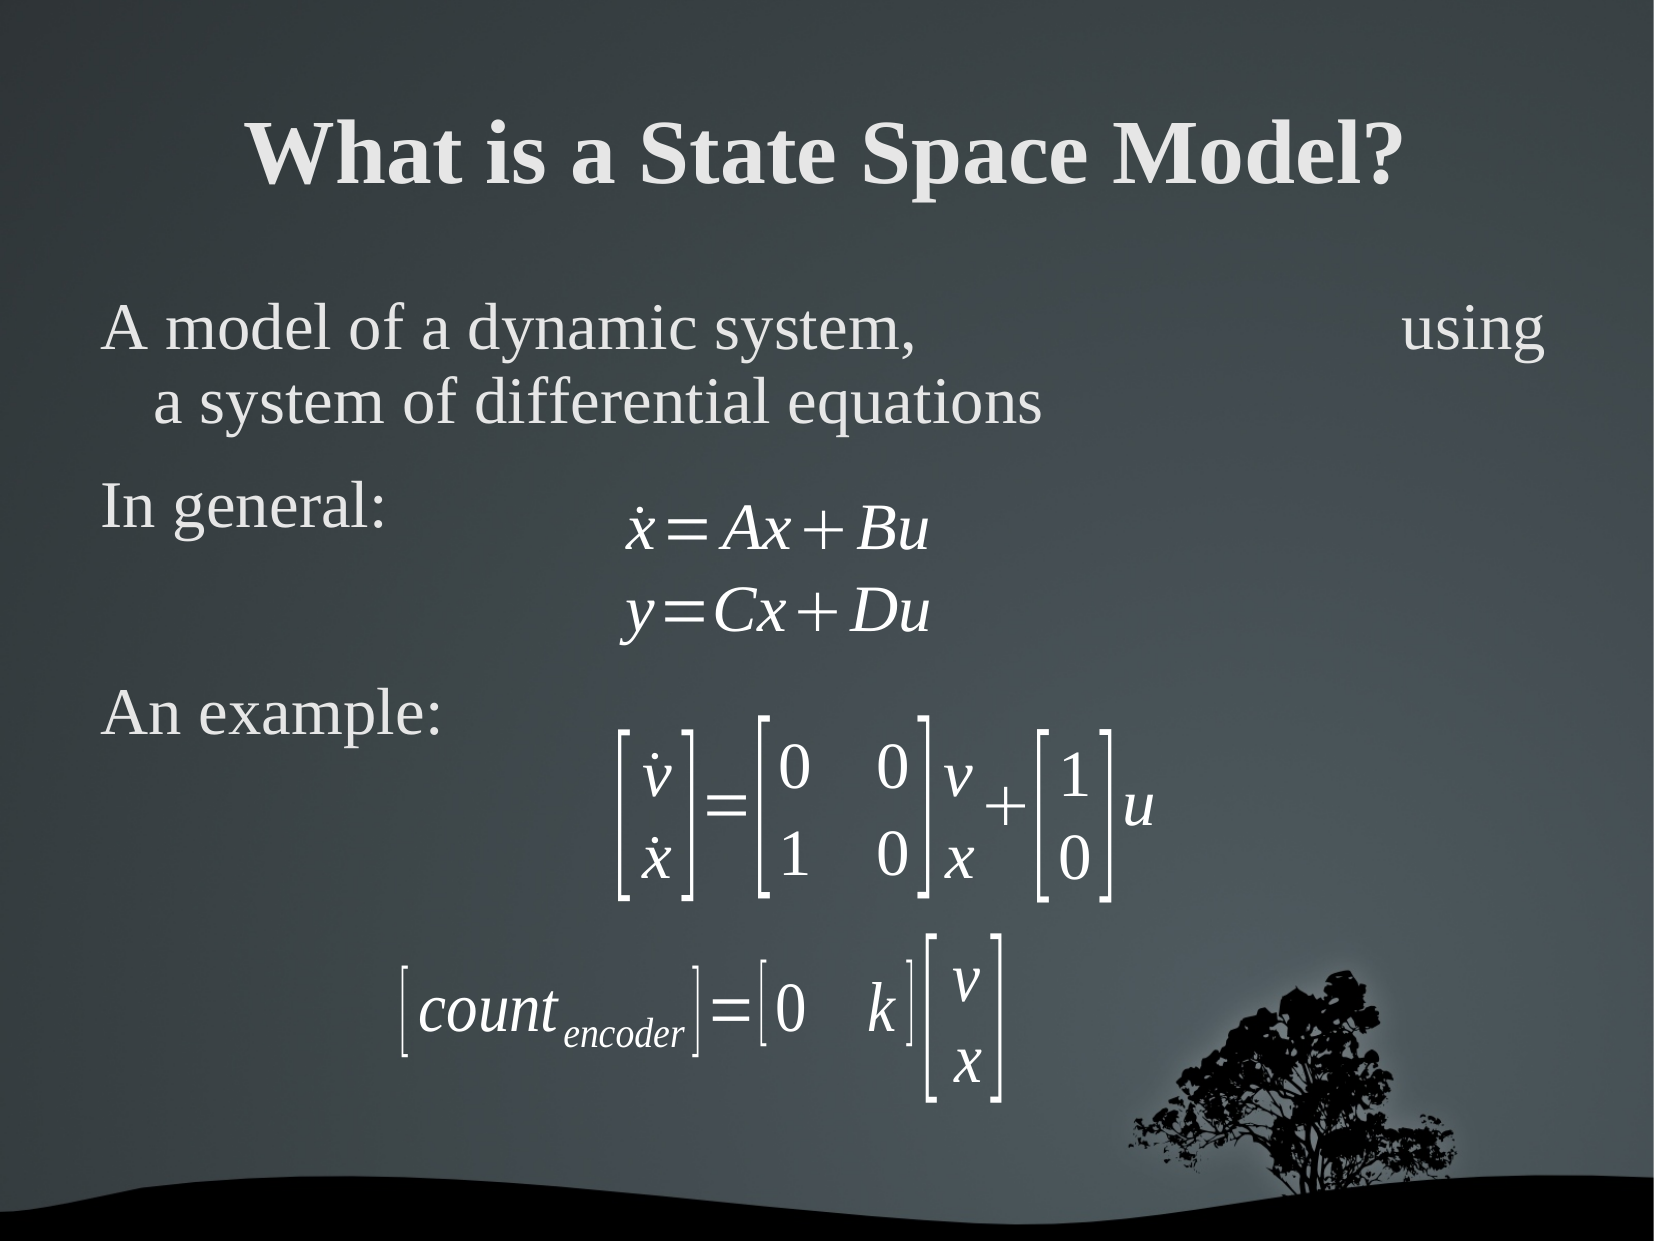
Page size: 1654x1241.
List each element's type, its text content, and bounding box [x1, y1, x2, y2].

chart [393, 930, 1019, 1107]
title What is a State Space Model? [82, 56, 1571, 250]
chart [607, 712, 1163, 907]
picture [0, 0, 1654, 1241]
chart [614, 487, 938, 650]
list A model of a dynamic system, using a system of differential equations In general: An example: [82, 290, 1571, 1094]
